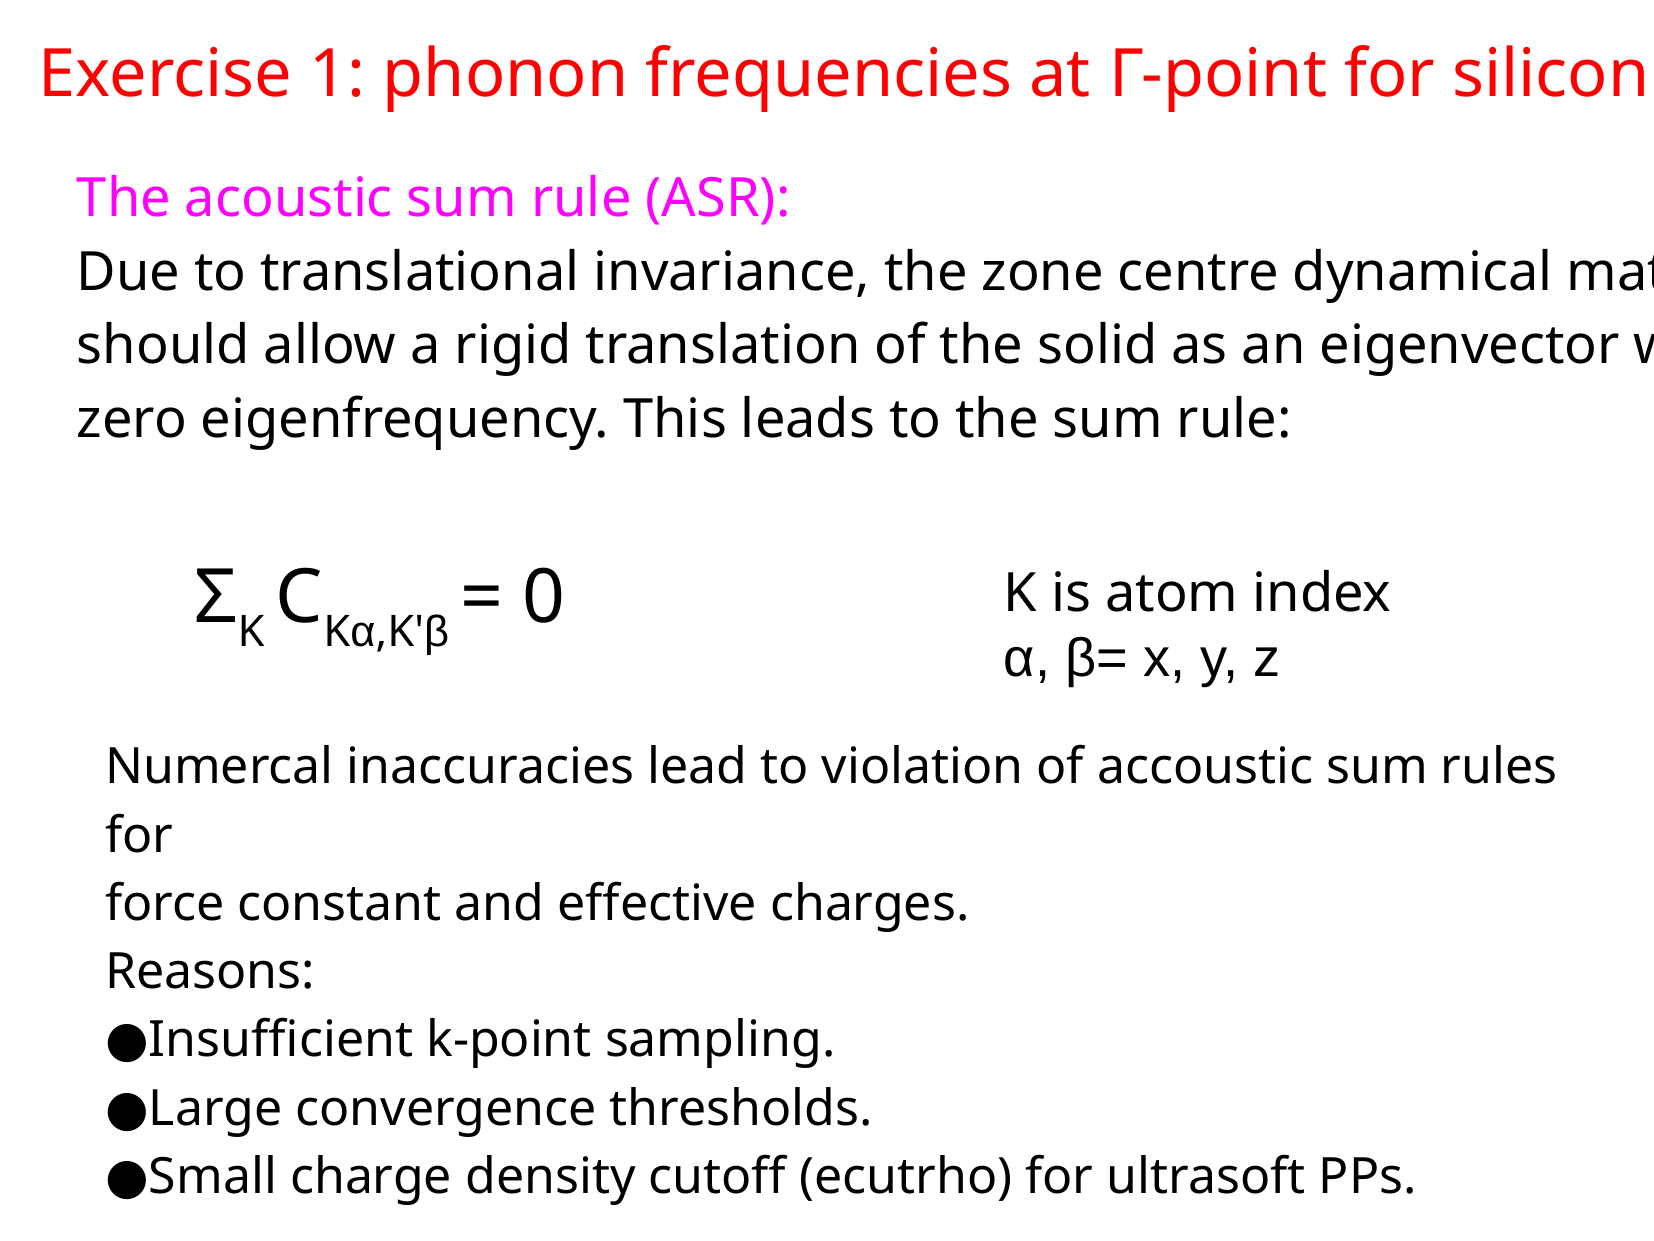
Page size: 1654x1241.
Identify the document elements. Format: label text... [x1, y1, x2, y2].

title Exercise 1: phonon frequencies at Γ-point for silicon [35, 0, 1654, 174]
text_box The acoustic sum rule (ASR): Due to translational invariance, the zone centre dynamical matrix should allow a rigid translation of the solid as an eigenvector with zero eigenfrequency. This leads to the sum rule: [59, 174, 1605, 488]
text_box K is atom index α, β= x, y, z [986, 543, 1382, 705]
text_box ΣK CKα,K'β = 0 [177, 531, 630, 678]
text_box Numercal inaccuracies lead to violation of accoustic sum rules for force constant and effective charges. Reasons: ●Insufficient k-point sampling. ●Large convergence thresholds. ●Small charge density cutoff (ecutrho) for ultrasoft PPs. [87, 720, 1607, 1193]
